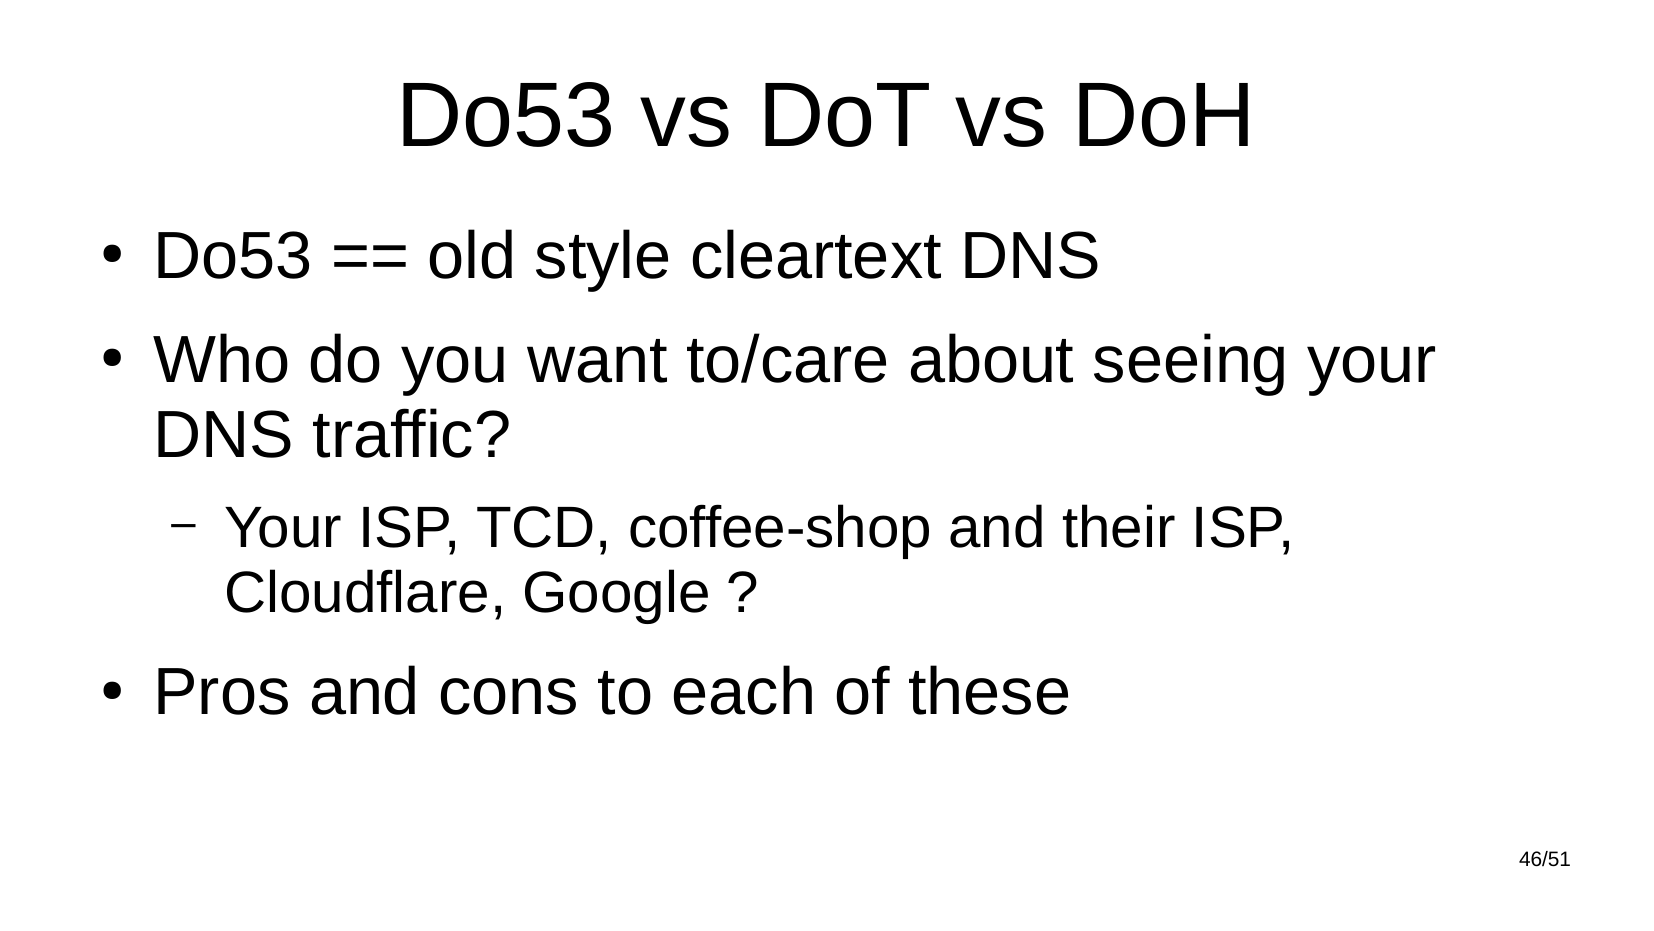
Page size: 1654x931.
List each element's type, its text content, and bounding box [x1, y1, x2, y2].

list Do53 == old style cleartext DNS Who do you want to/care about seeing your DNS traffic? Your ISP, TCD, coffee-shop and their ISP, Cloudflare, Google ? Pros and cons to each of these [82, 217, 1571, 758]
title Do53 vs DoT vs DoH [82, 37, 1571, 193]
